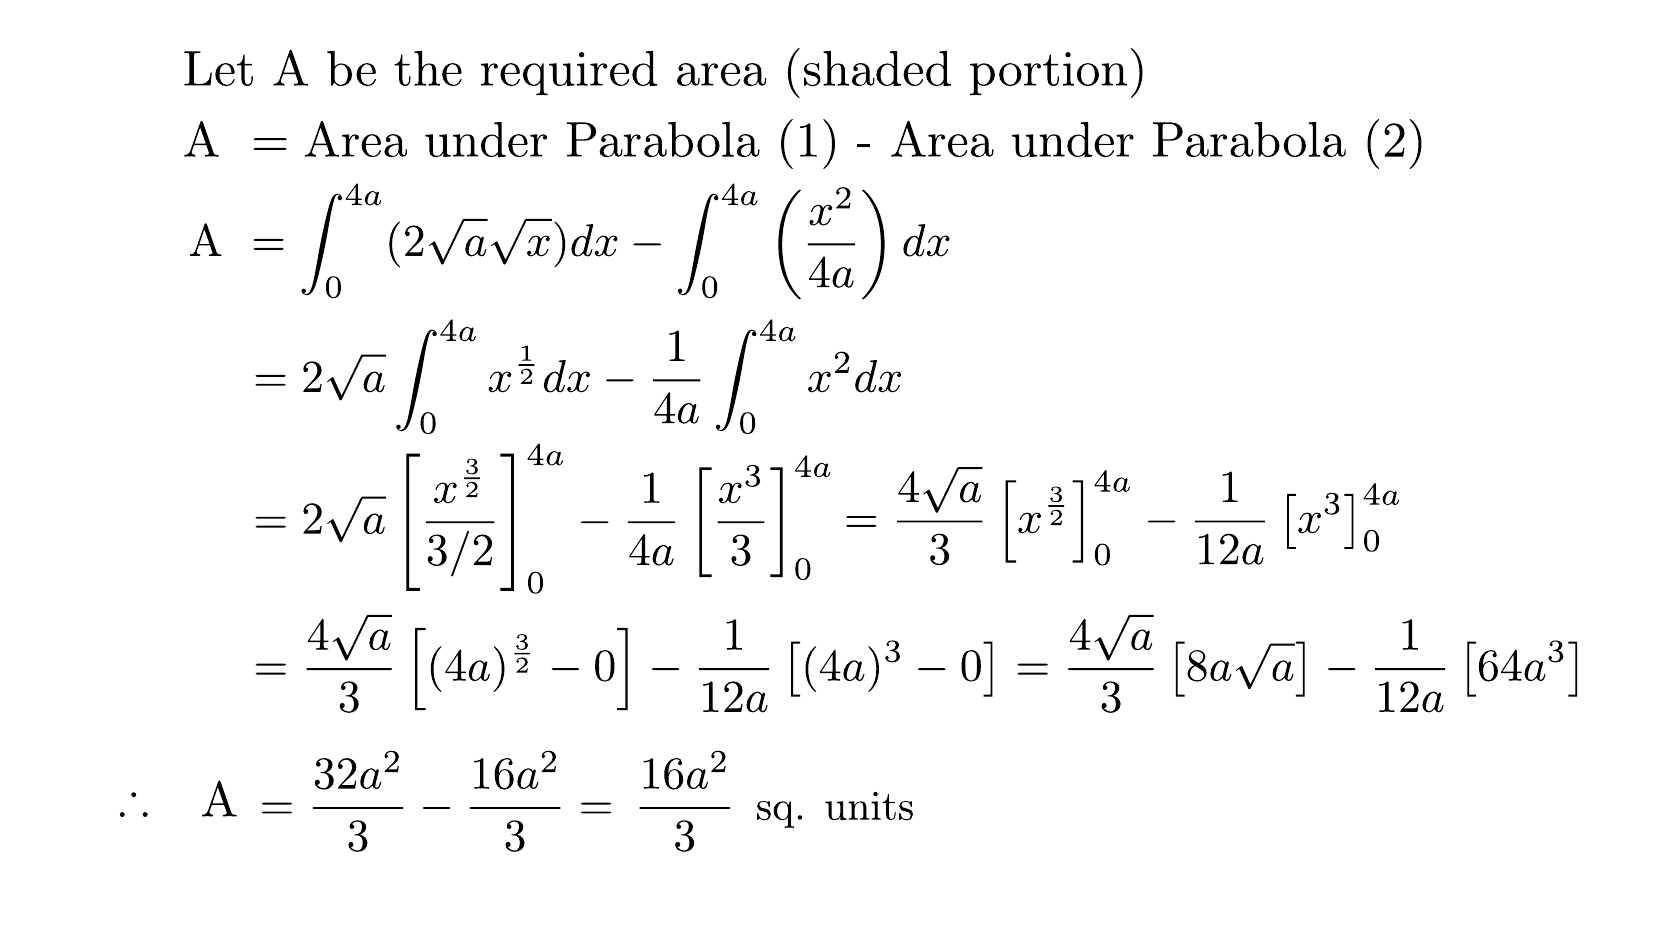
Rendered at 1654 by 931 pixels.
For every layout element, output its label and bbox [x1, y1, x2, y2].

text_box [255, 319, 902, 435]
text_box [184, 48, 1143, 98]
title [47, 37, 1607, 910]
text_box [261, 750, 612, 852]
text_box [202, 780, 237, 817]
text_box [1017, 614, 1578, 713]
text_box [255, 614, 993, 713]
text_box [184, 119, 1422, 169]
text_box [255, 443, 831, 594]
text_box [757, 791, 913, 828]
text_box [845, 467, 1400, 566]
text_box [190, 183, 950, 300]
text_box [639, 750, 730, 852]
text_box [119, 792, 148, 817]
